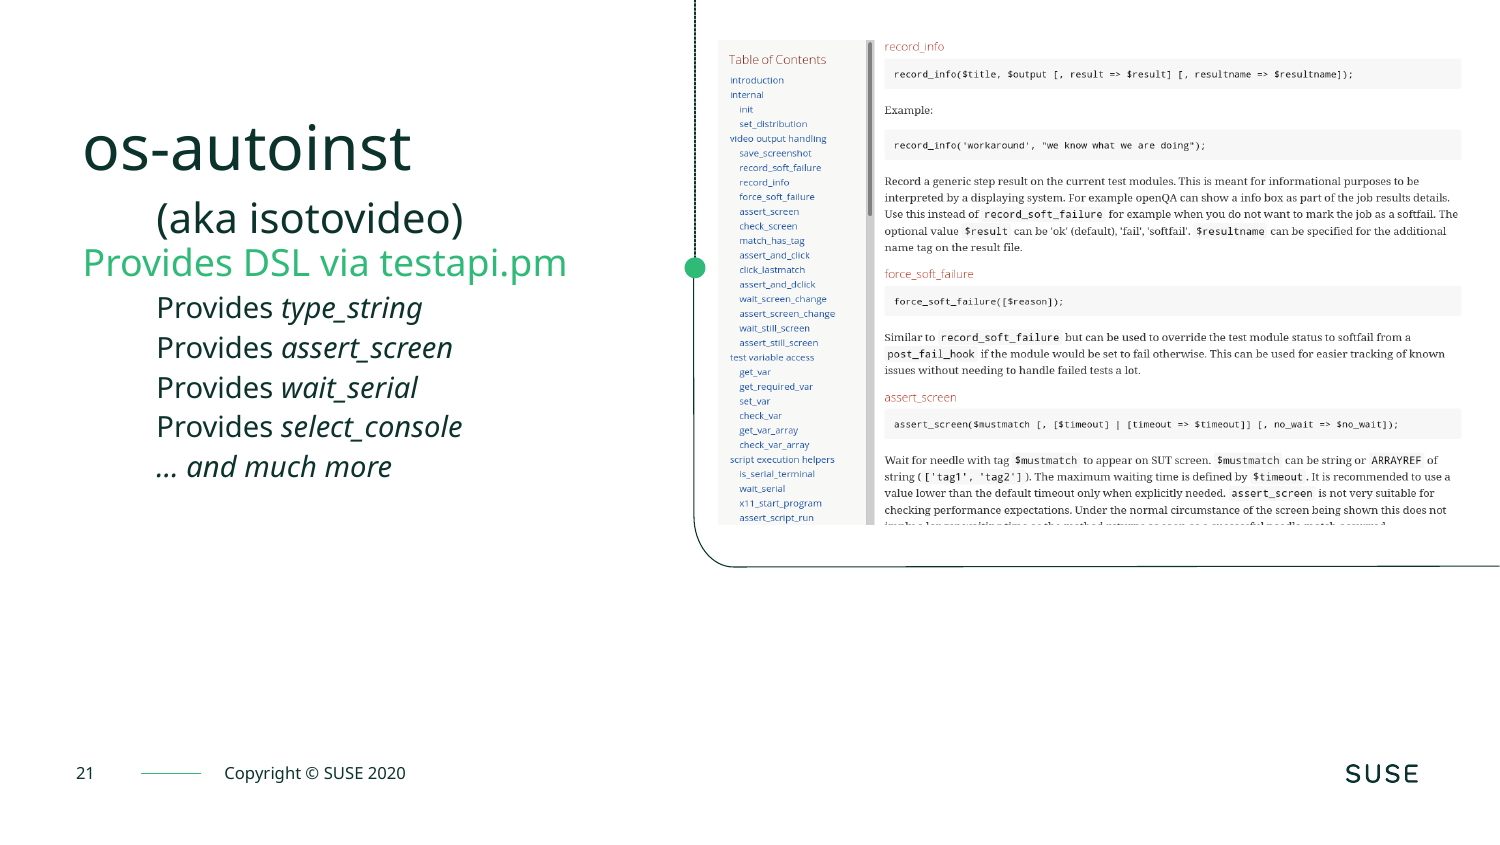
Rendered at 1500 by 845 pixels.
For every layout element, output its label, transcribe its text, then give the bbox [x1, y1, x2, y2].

title Provides DSL via testapi.pm Provides type_string Provides assert_screen Provides wait_serial Provides select_console … and much more [82, 236, 1075, 713]
title os-autoinst (aka isotovideo) [82, 103, 1341, 220]
picture [718, 40, 1471, 526]
picture [1346, 764, 1418, 783]
